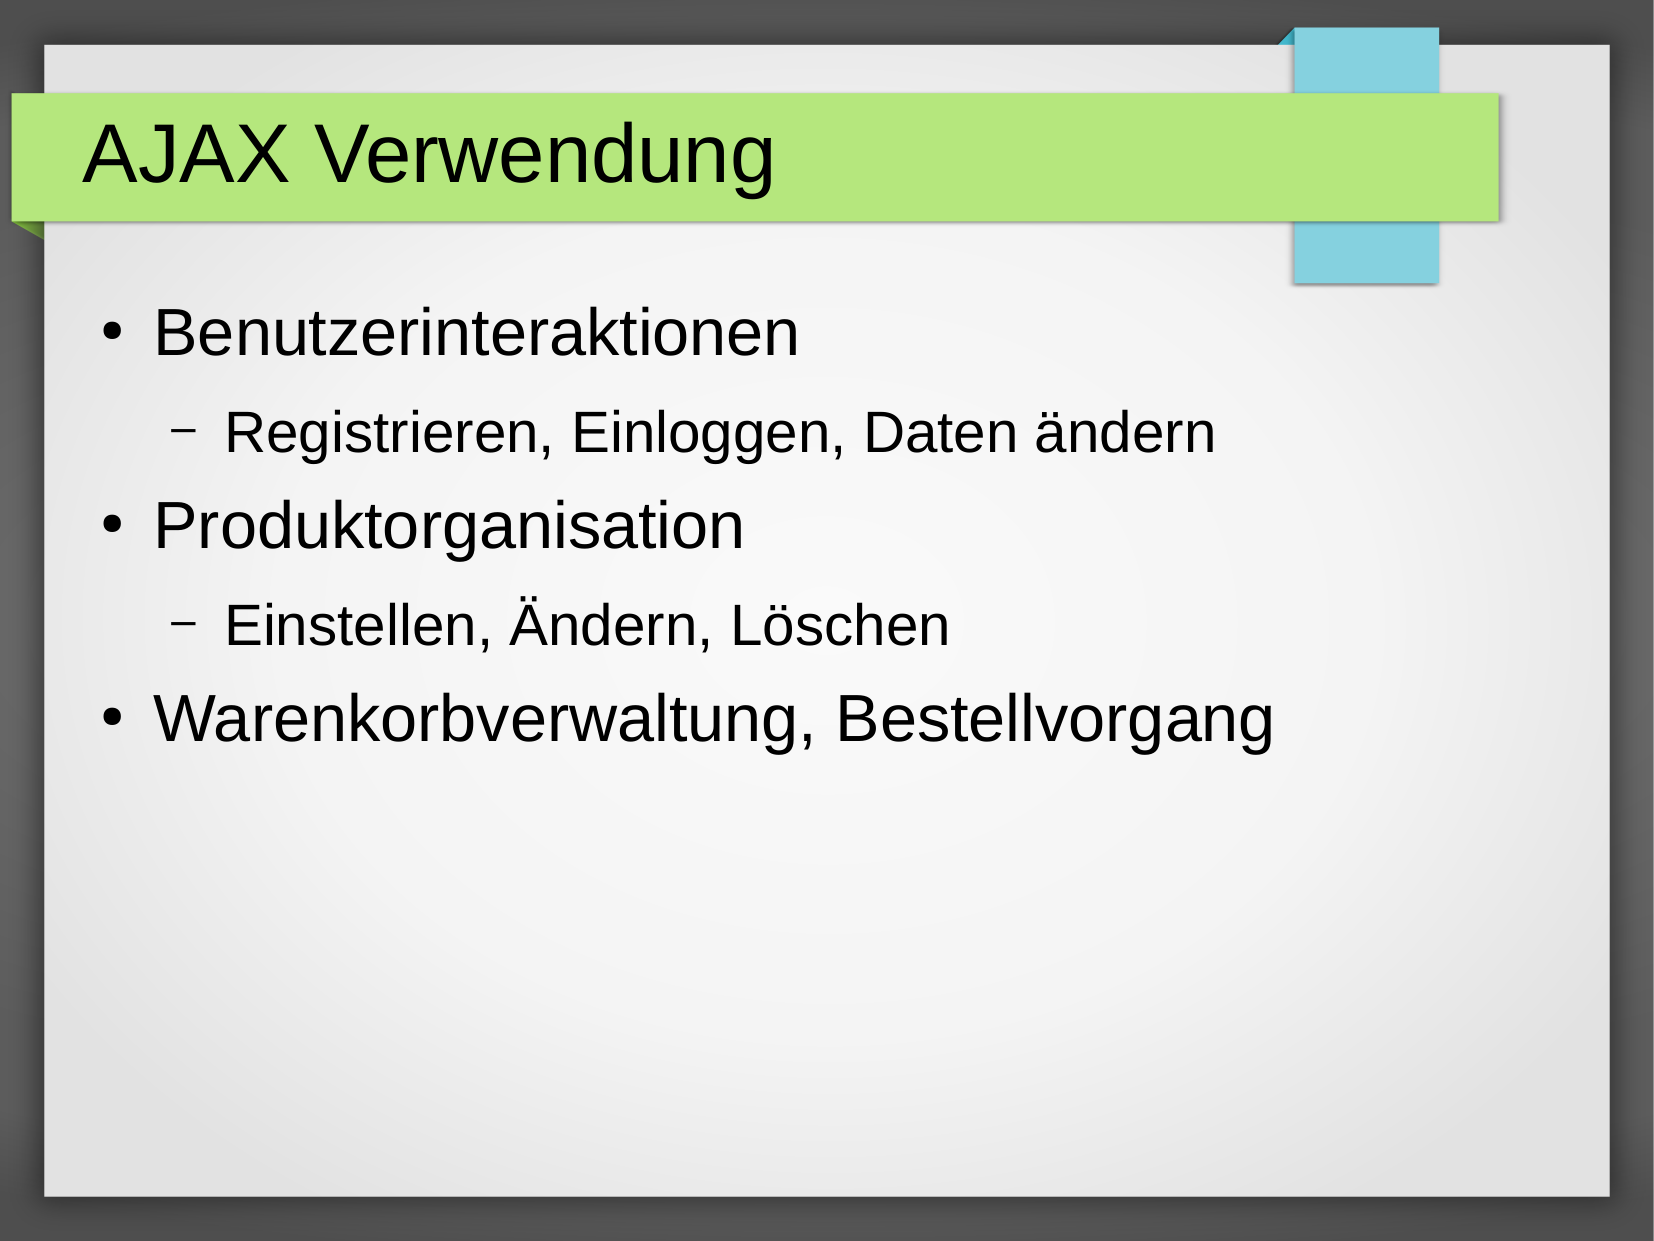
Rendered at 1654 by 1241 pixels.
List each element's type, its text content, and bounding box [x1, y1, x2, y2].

title AJAX Verwendung [82, 94, 1441, 213]
list Benutzerinteraktionen Registrieren, Einloggen, Daten ändern Produktorganisation Einstellen, Ändern, Löschen Warenkorbverwaltung, Bestellvorgang [82, 295, 1571, 1015]
picture [0, 0, 1654, 1241]
